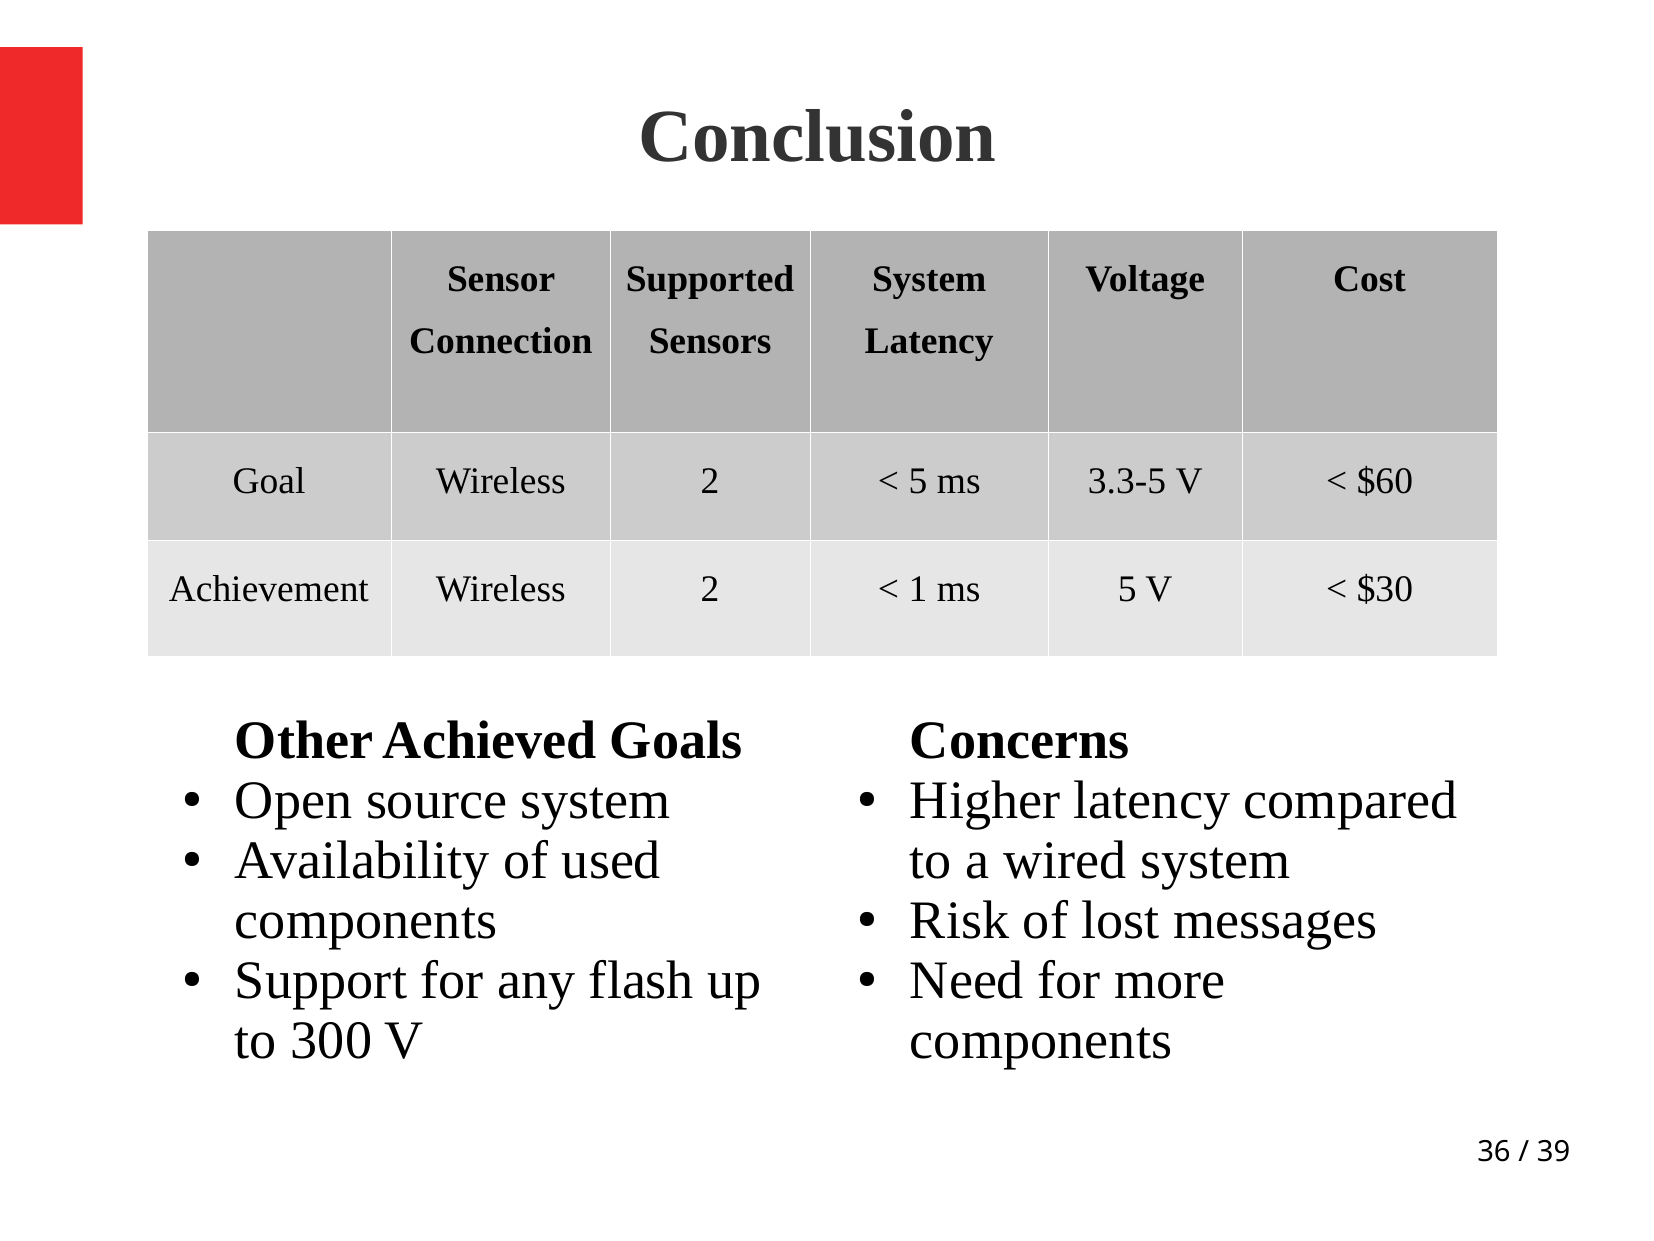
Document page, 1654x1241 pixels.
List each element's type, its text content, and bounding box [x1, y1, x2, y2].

table_cell < $30 [1243, 541, 1497, 656]
table_cell 5 V [1049, 541, 1242, 656]
table_cell < 5 ms [811, 433, 1048, 540]
table_cell Wireless [392, 433, 610, 540]
table_header [148, 231, 391, 432]
table_cell 2 [611, 433, 810, 540]
text_box Concerns Higher latency compared to a wired system Risk of lost messages Need for more components [825, 703, 1501, 1135]
table_header Supported Sensors [611, 231, 810, 432]
table_cell < $60 [1243, 433, 1497, 540]
table_header Sensor Connection [392, 231, 610, 432]
table_cell < 1 ms [811, 541, 1048, 656]
table_cell Wireless [392, 541, 610, 656]
table_cell 3.3-5 V [1049, 433, 1242, 540]
table_header Voltage [1049, 231, 1242, 432]
table_cell Achievement [148, 541, 391, 656]
table_cell Goal [148, 433, 391, 540]
table_header System Latency [811, 231, 1048, 432]
table_header Cost [1243, 231, 1497, 432]
text_box Other Achieved Goals Open source system Availability of used components Support for any flash up to 300 V [150, 703, 825, 1135]
table_cell 2 [611, 541, 810, 656]
title Conclusion [135, 46, 1501, 226]
